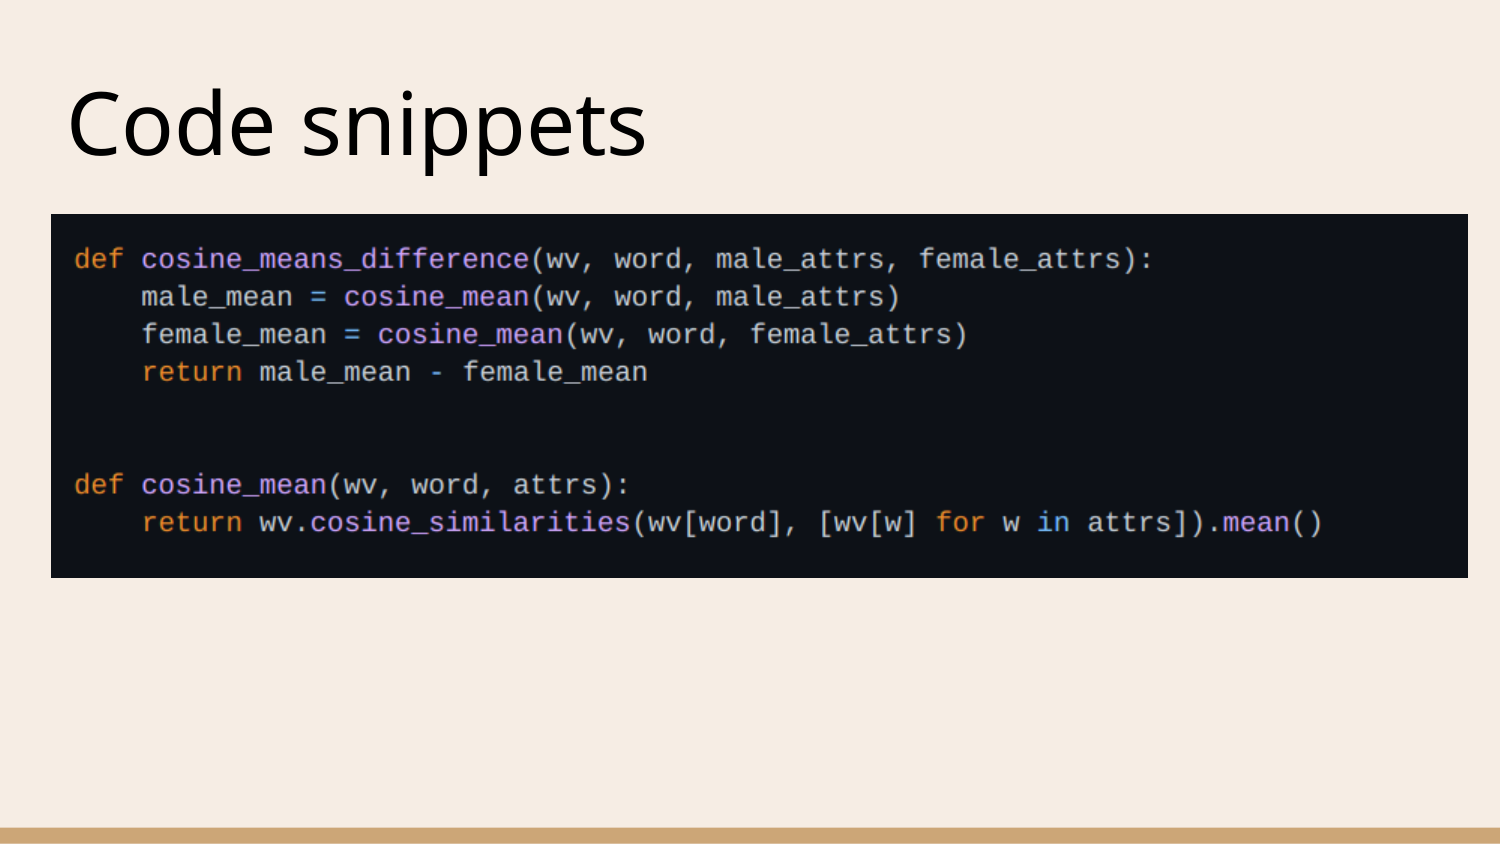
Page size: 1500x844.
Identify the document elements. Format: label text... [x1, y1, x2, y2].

title Code snippets [51, 51, 1449, 189]
picture [51, 214, 1468, 578]
